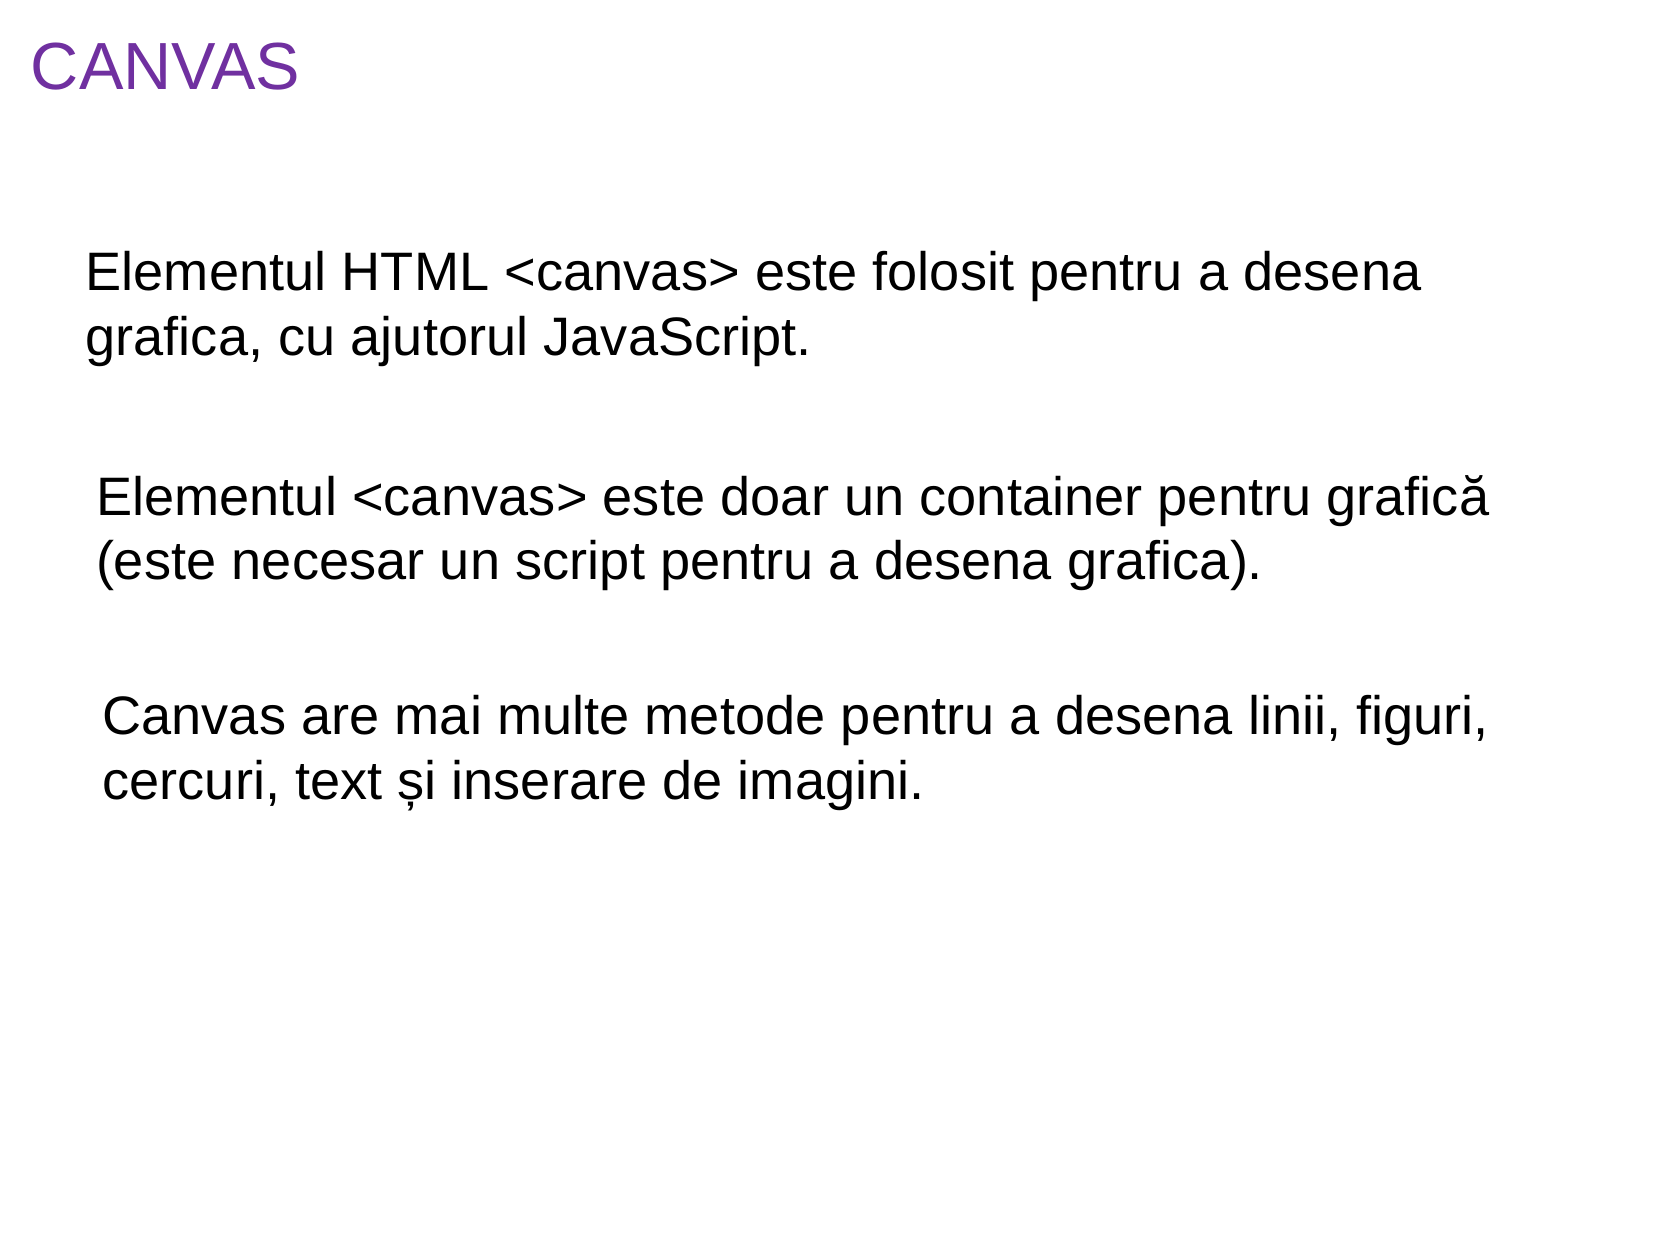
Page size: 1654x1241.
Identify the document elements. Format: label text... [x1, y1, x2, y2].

text_box Elementul HTML <canvas> este folosit pentru a desena grafica, cu ajutorul JavaScript. [70, 228, 1464, 374]
text_box CANVAS [16, 15, 1640, 751]
text_box Elementul <canvas> este doar un container pentru grafică (este necesar un script pentru a desena grafica). [81, 453, 1524, 624]
text_box Canvas are mai multe metode pentru a desena linii, figuri, cercuri, text și inserare de imagini. [87, 672, 1506, 818]
